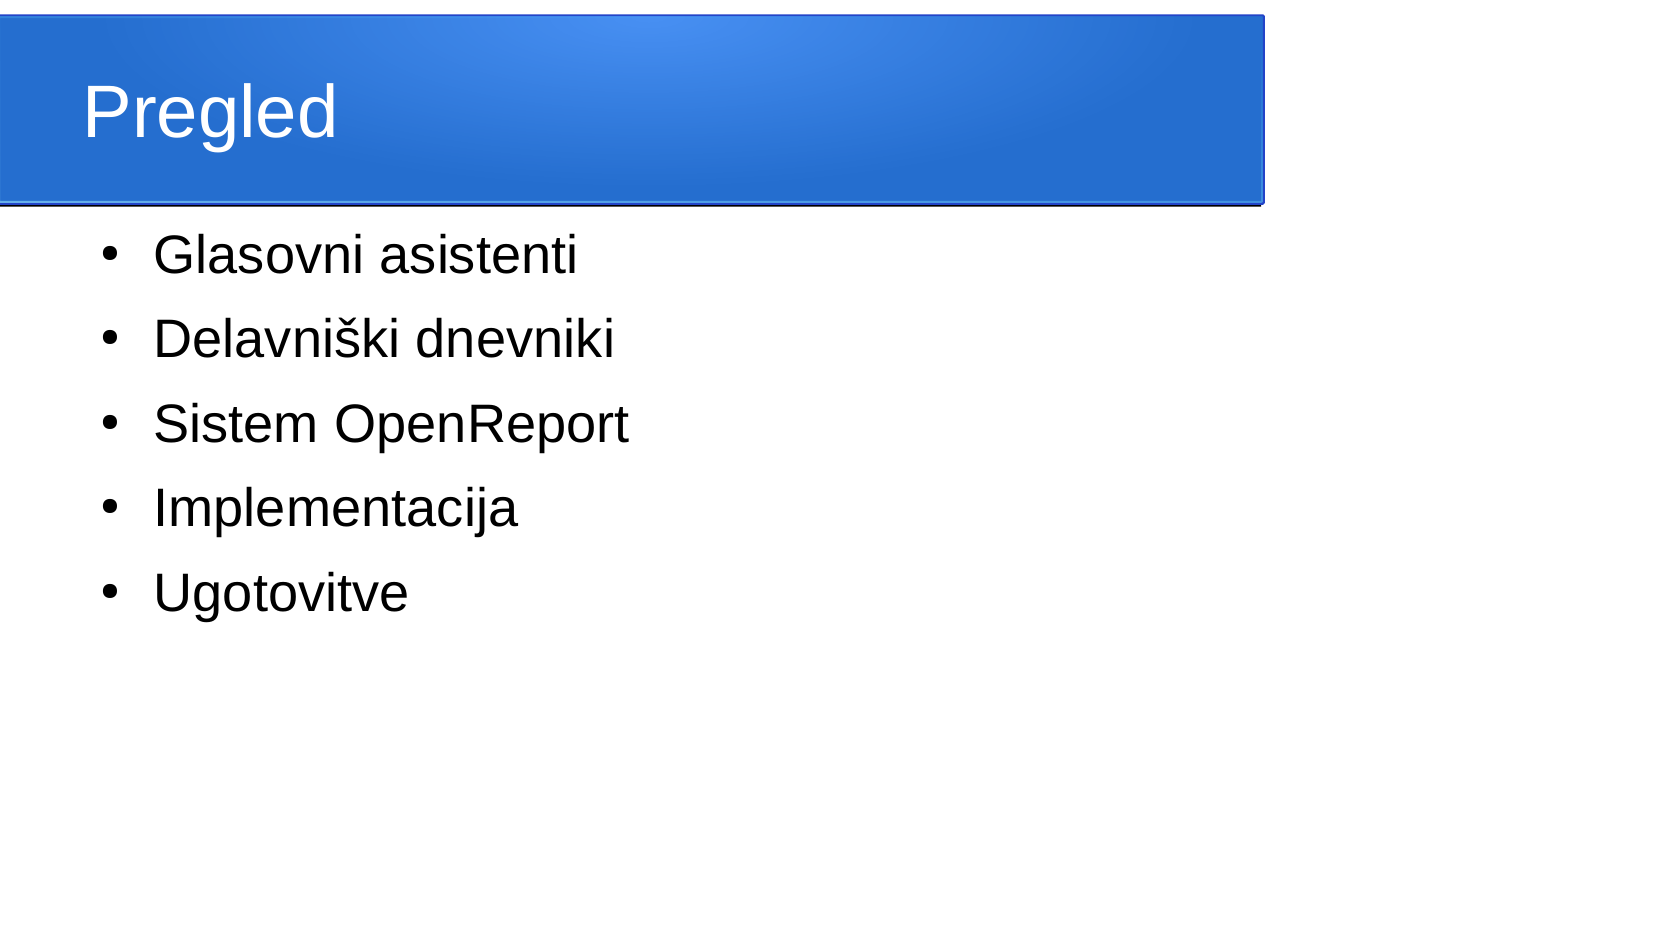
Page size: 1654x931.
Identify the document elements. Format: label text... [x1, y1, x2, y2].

list Glasovni asistenti Delavniški dnevniki Sistem OpenReport Implementacija Ugotovitve [82, 224, 1571, 764]
title Pregled [82, 35, 1235, 189]
